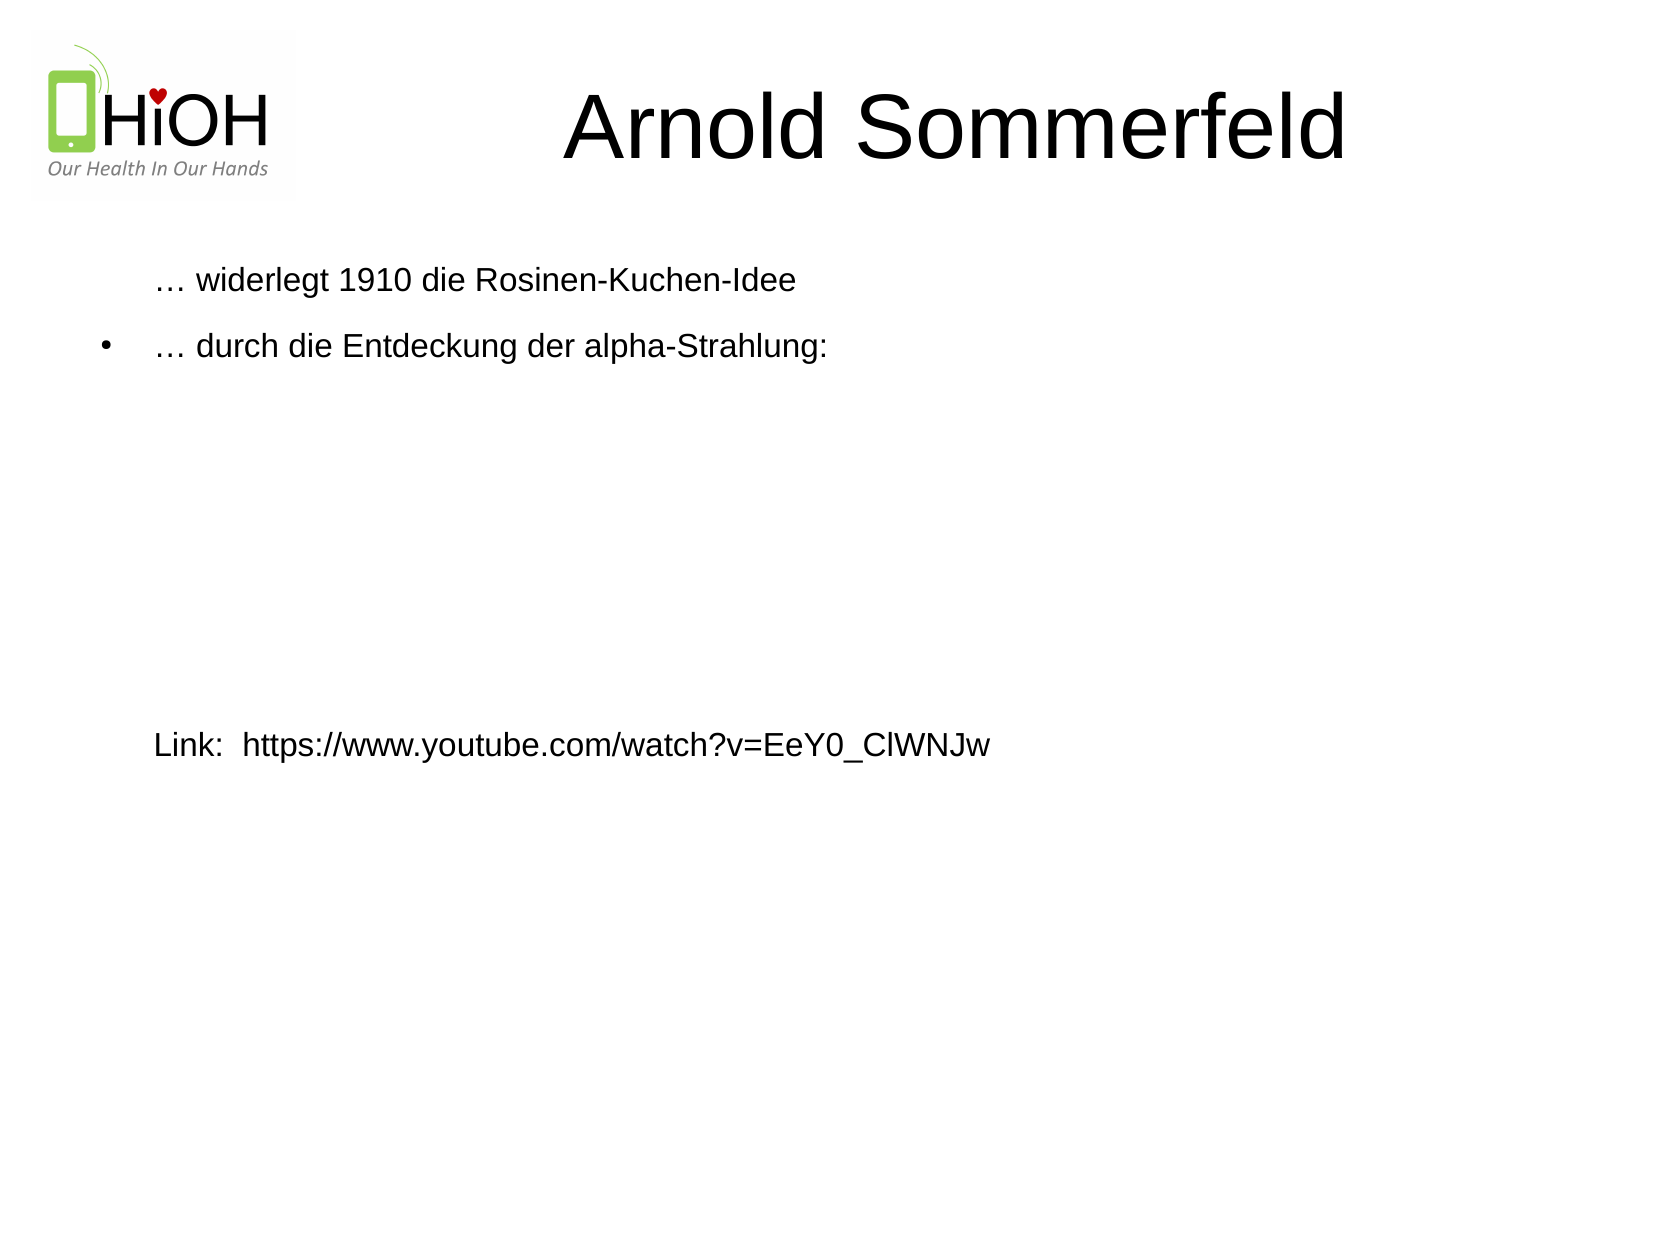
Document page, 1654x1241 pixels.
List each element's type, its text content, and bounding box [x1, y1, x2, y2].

list … widerlegt 1910 die Rosinen-Kuchen-Idee … durch die Entdeckung der alpha-Strahlung: Link: https://www.youtube.com/watch?v=EeY0_ClWNJw [82, 261, 1571, 981]
picture [31, 30, 296, 201]
title Arnold Sommerfeld [212, 23, 1654, 231]
